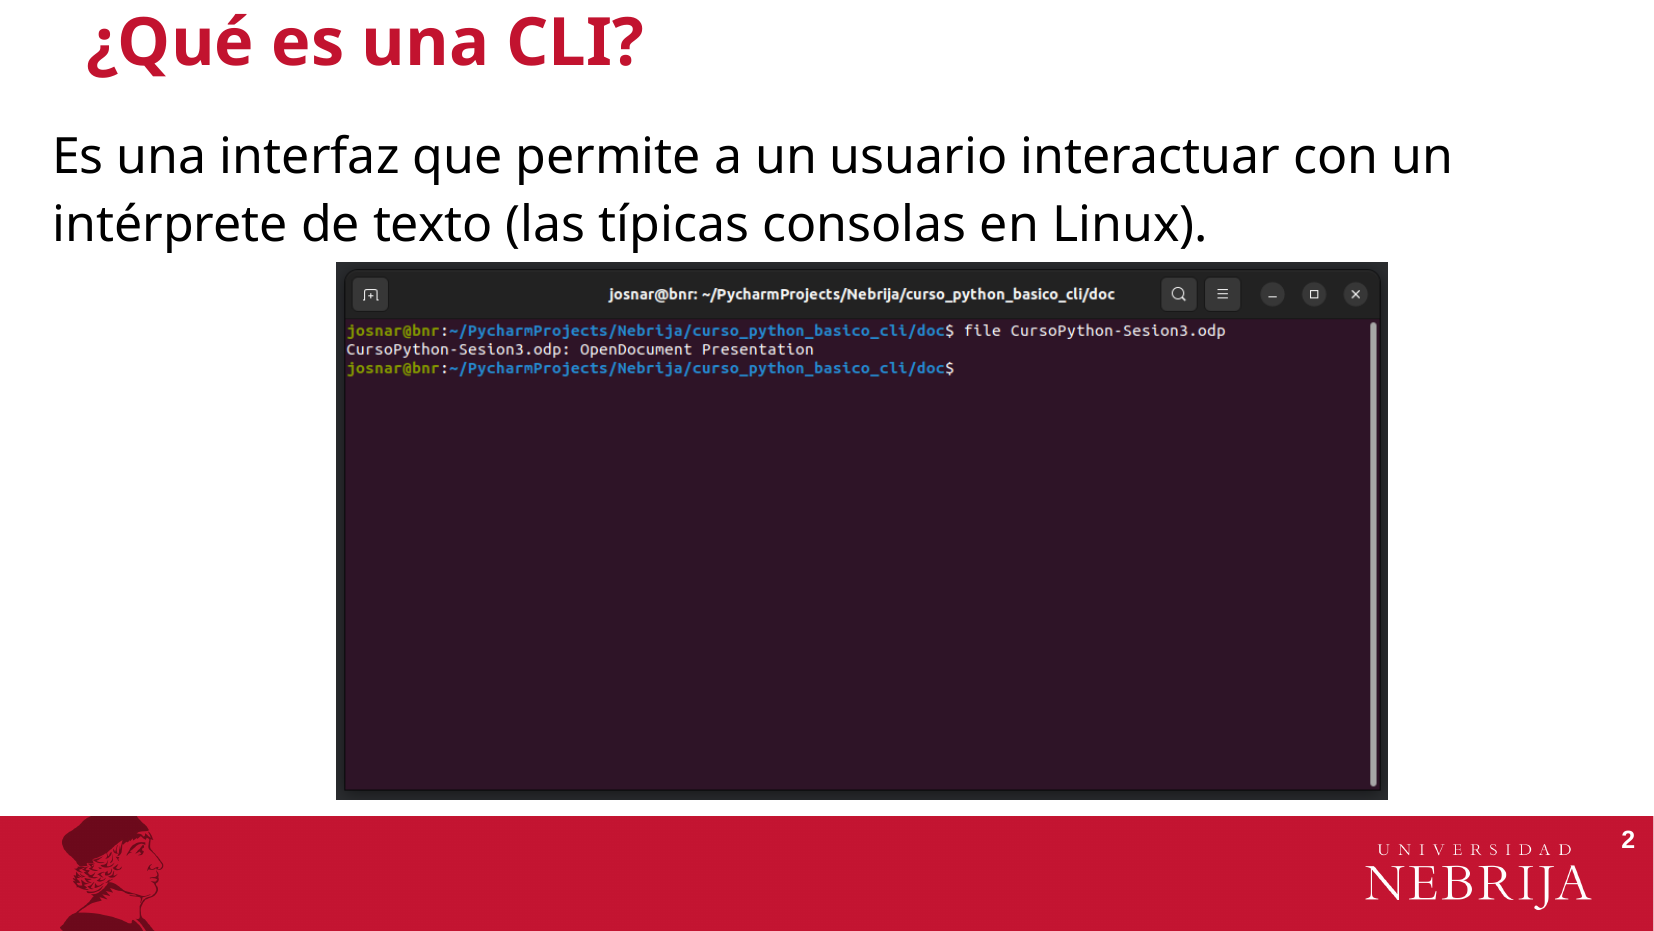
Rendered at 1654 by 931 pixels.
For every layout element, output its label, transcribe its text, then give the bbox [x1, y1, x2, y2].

text_box ¿Qué es una CLI? [0, 0, 1650, 87]
picture [336, 262, 1388, 800]
picture [0, 816, 1654, 931]
text_box Es una interfaz que permite a un usuario interactuar con un intérprete de texto (las típicas consolas en Linux). [37, 112, 1651, 788]
